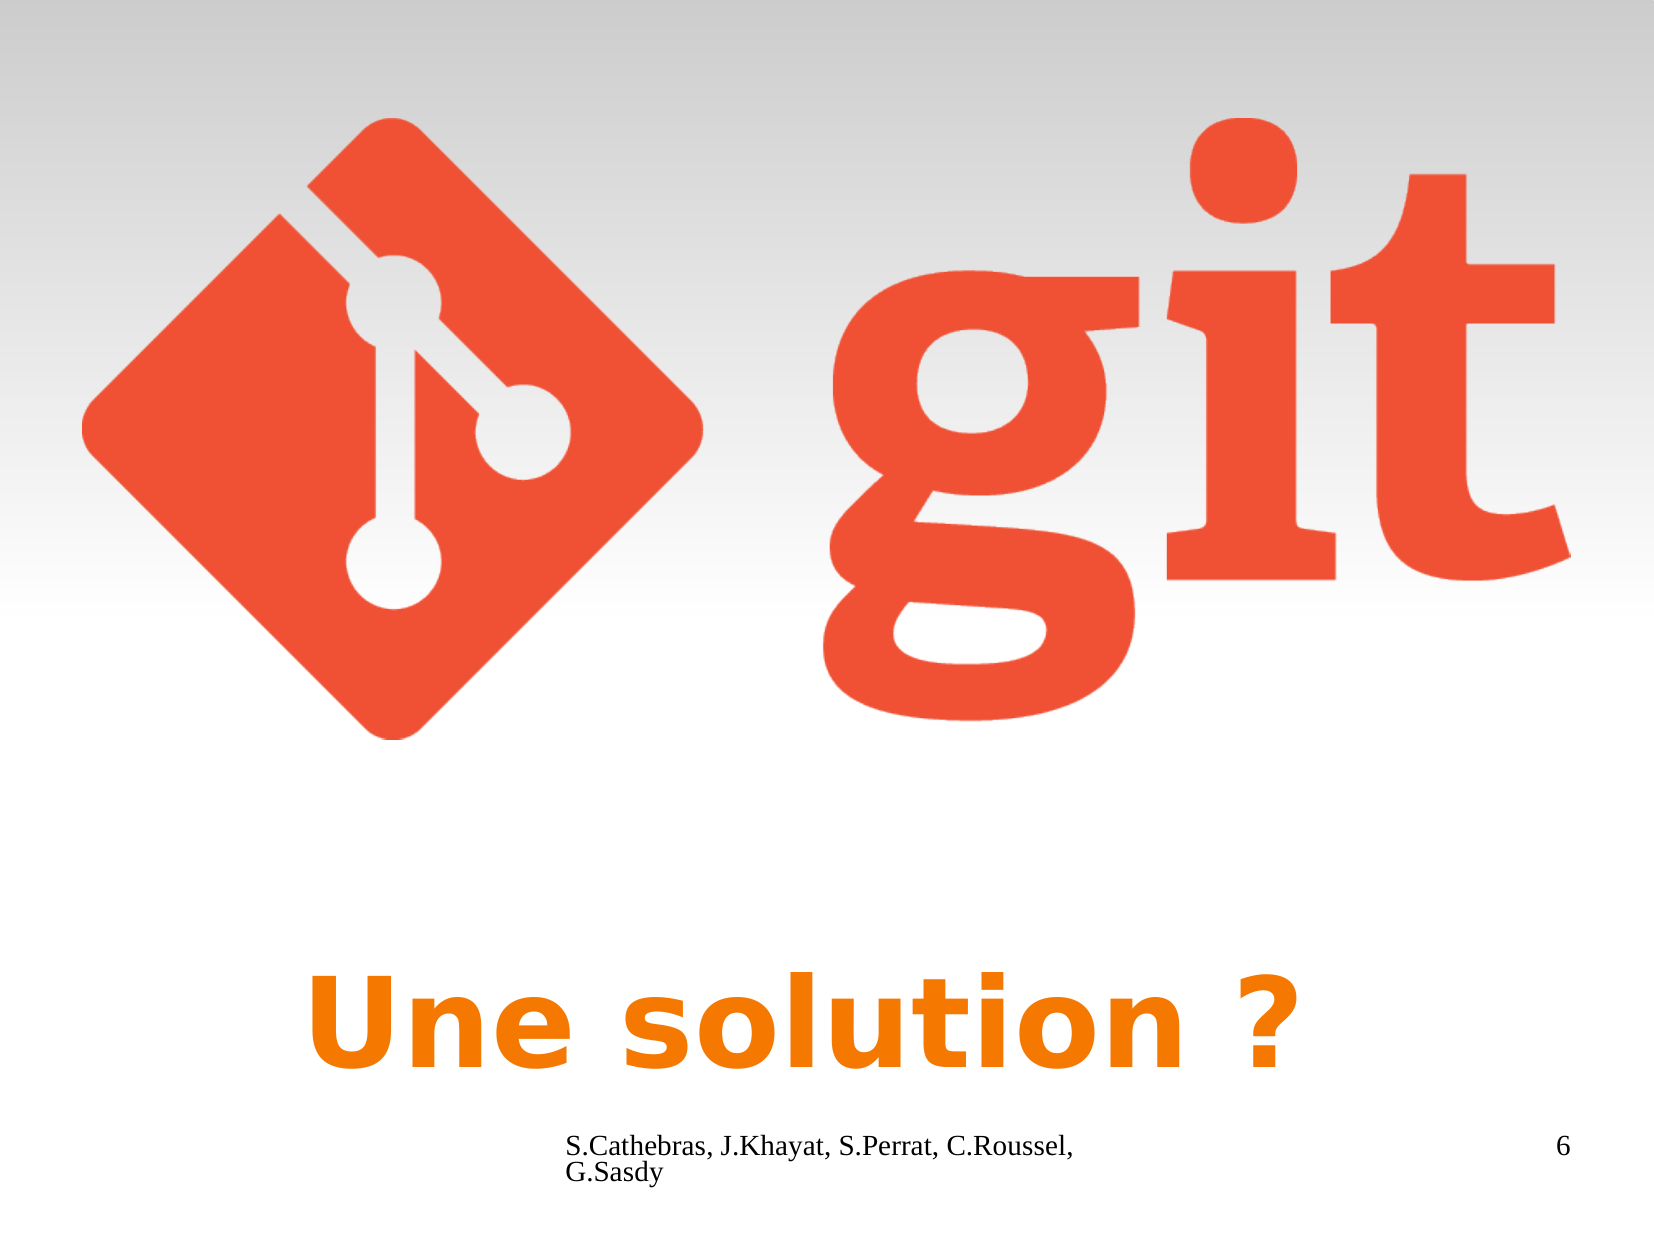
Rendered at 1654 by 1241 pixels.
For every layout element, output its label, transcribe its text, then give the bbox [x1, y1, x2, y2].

title Une solution ? [59, 921, 1548, 1129]
picture [82, 118, 1571, 740]
